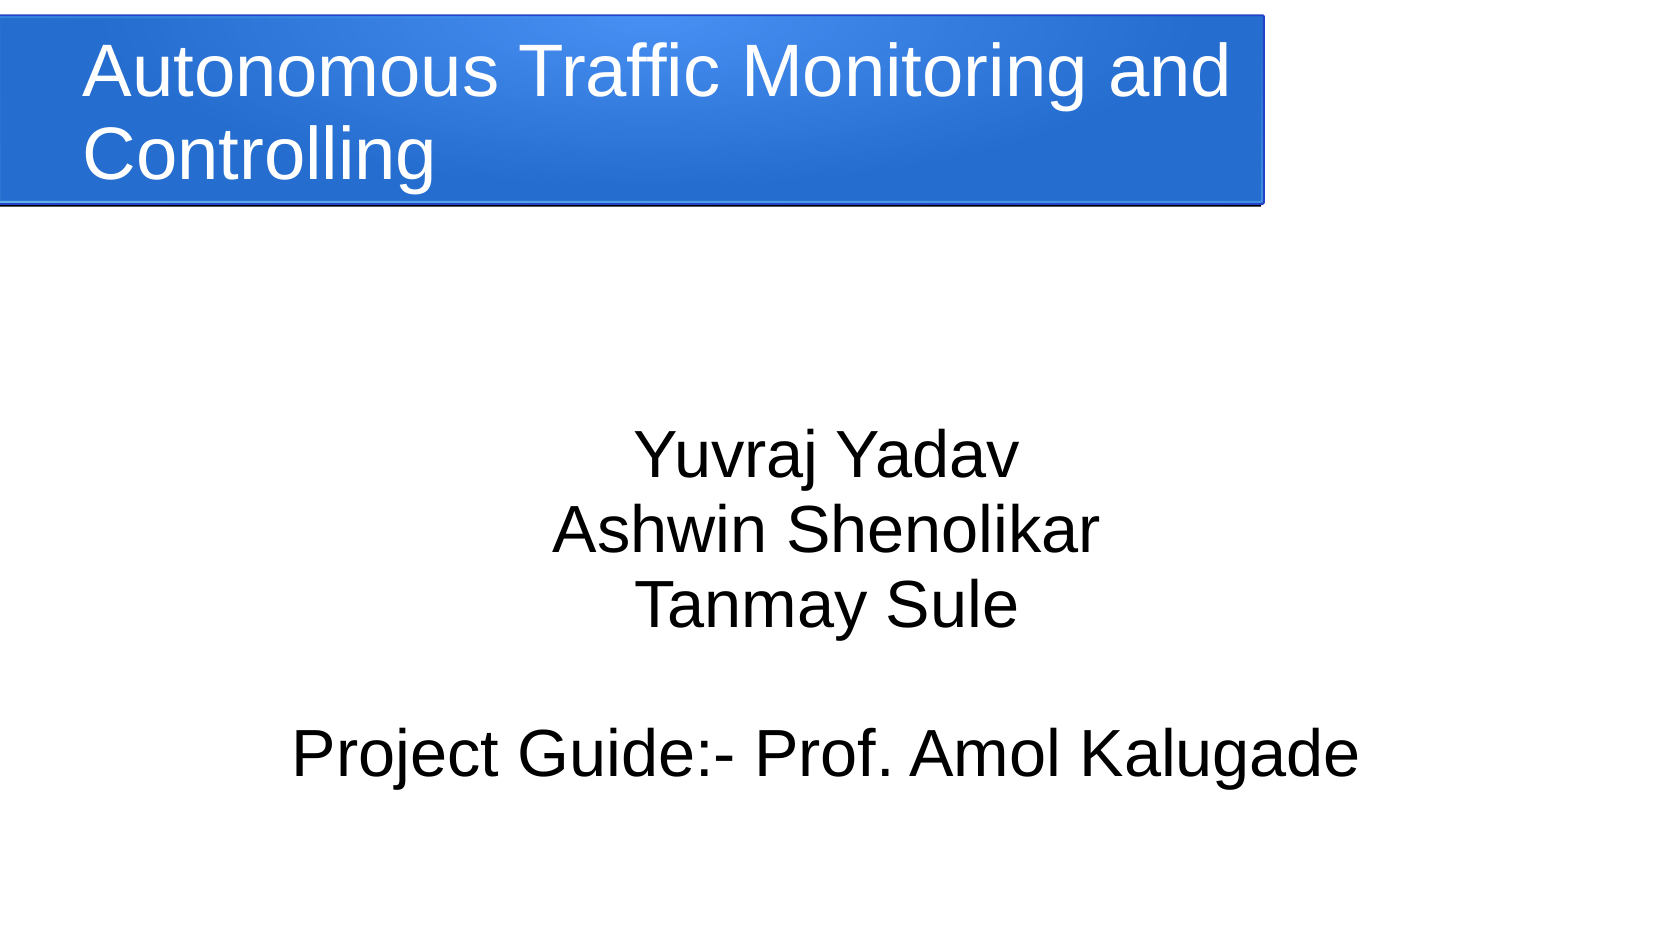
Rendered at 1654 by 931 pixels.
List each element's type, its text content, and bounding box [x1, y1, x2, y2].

subtitle Yuvraj Yadav Ashwin Shenolikar Tanmay Sule Project Guide:- Prof. Amol Kalugade [82, 334, 1571, 875]
title Autonomous Traffic Monitoring and Controlling [82, 29, 1235, 196]
